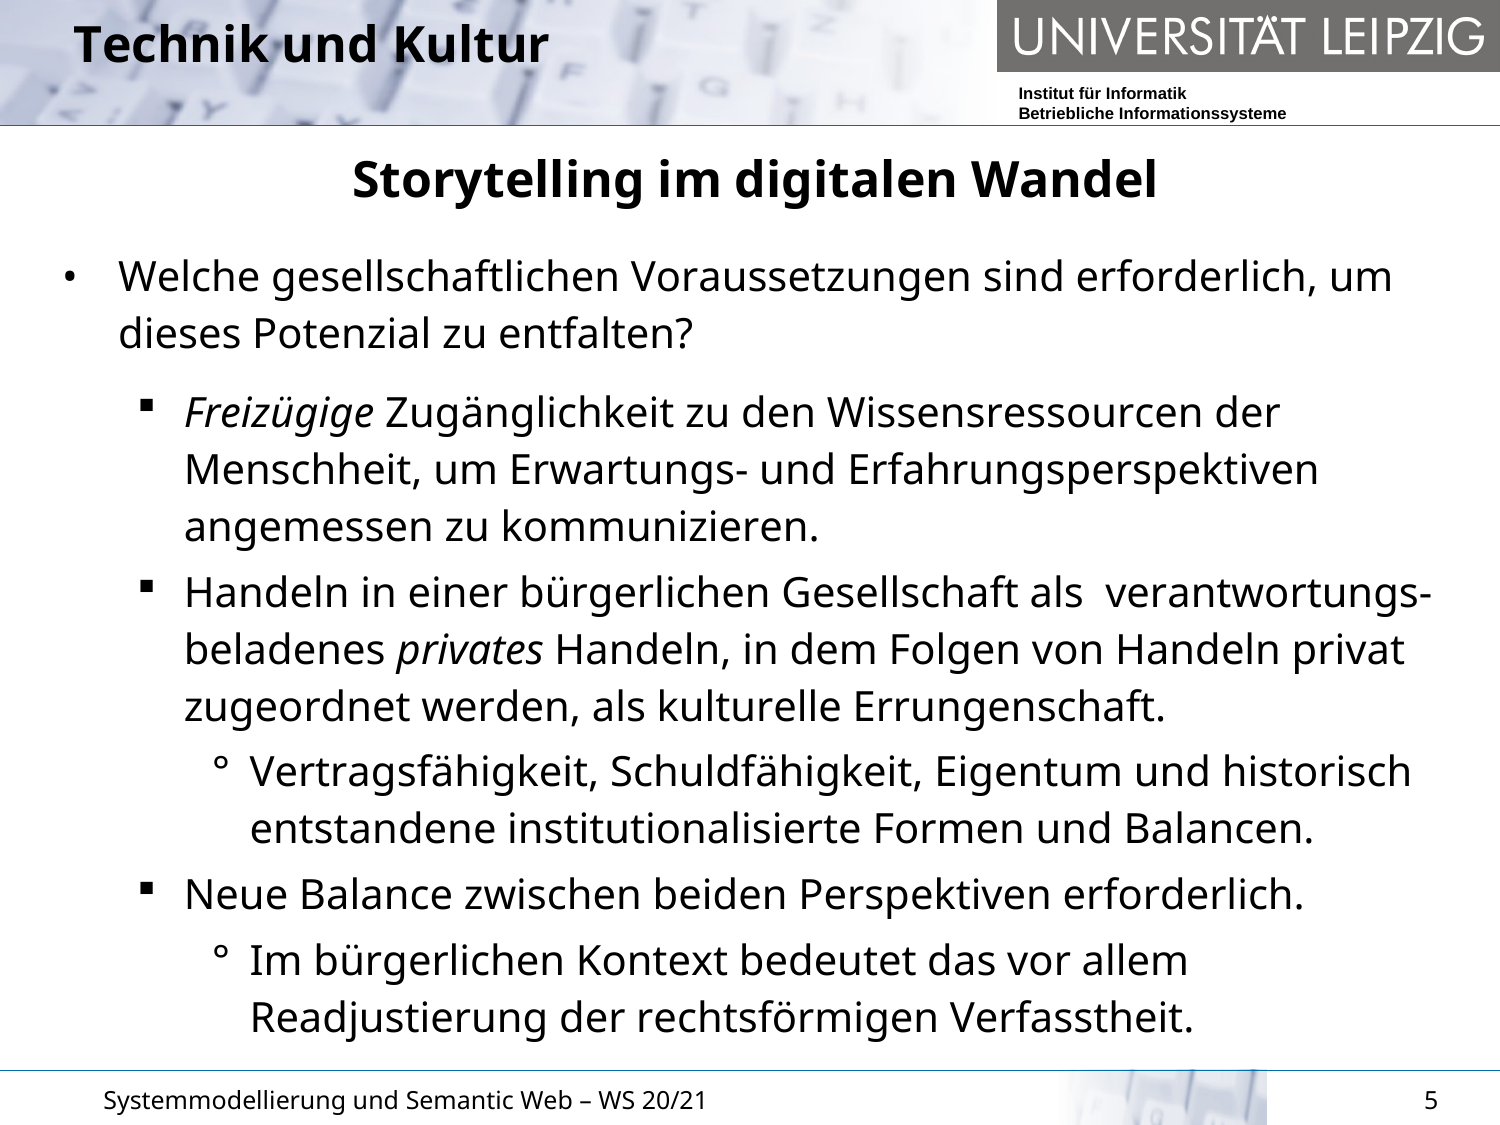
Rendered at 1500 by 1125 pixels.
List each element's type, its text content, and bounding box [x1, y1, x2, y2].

text_box Technik und Kultur [58, 5, 566, 81]
list Storytelling im digitalen Wandel Welche gesellschaftlichen Voraussetzungen sind erforderlich, um dieses Potenzial zu entfalten? Freizügige Zugänglichkeit zu den Wissensressourcen der Menschheit, um Erwartungs- und Erfahrungsperspektiven angemessen zu kommunizieren. Handeln in einer bürgerlichen Gesellschaft als verantwortungs-beladenes privates Handeln, in dem Folgen von Handeln privat zugeordnet werden, als kulturelle Errungenschaft. Vertragsfähigkeit, Schuldfähigkeit, Eigentum und historisch entstandene institutionalisierte Formen und Balancen. Neue Balance zwischen beiden Perspektiven erforderlich. Im bürgerlichen Kontext bedeutet das vor allem Readjustierung der rechtsförmigen Verfasstheit. [47, 135, 1465, 1125]
picture [0, 0, 1500, 125]
